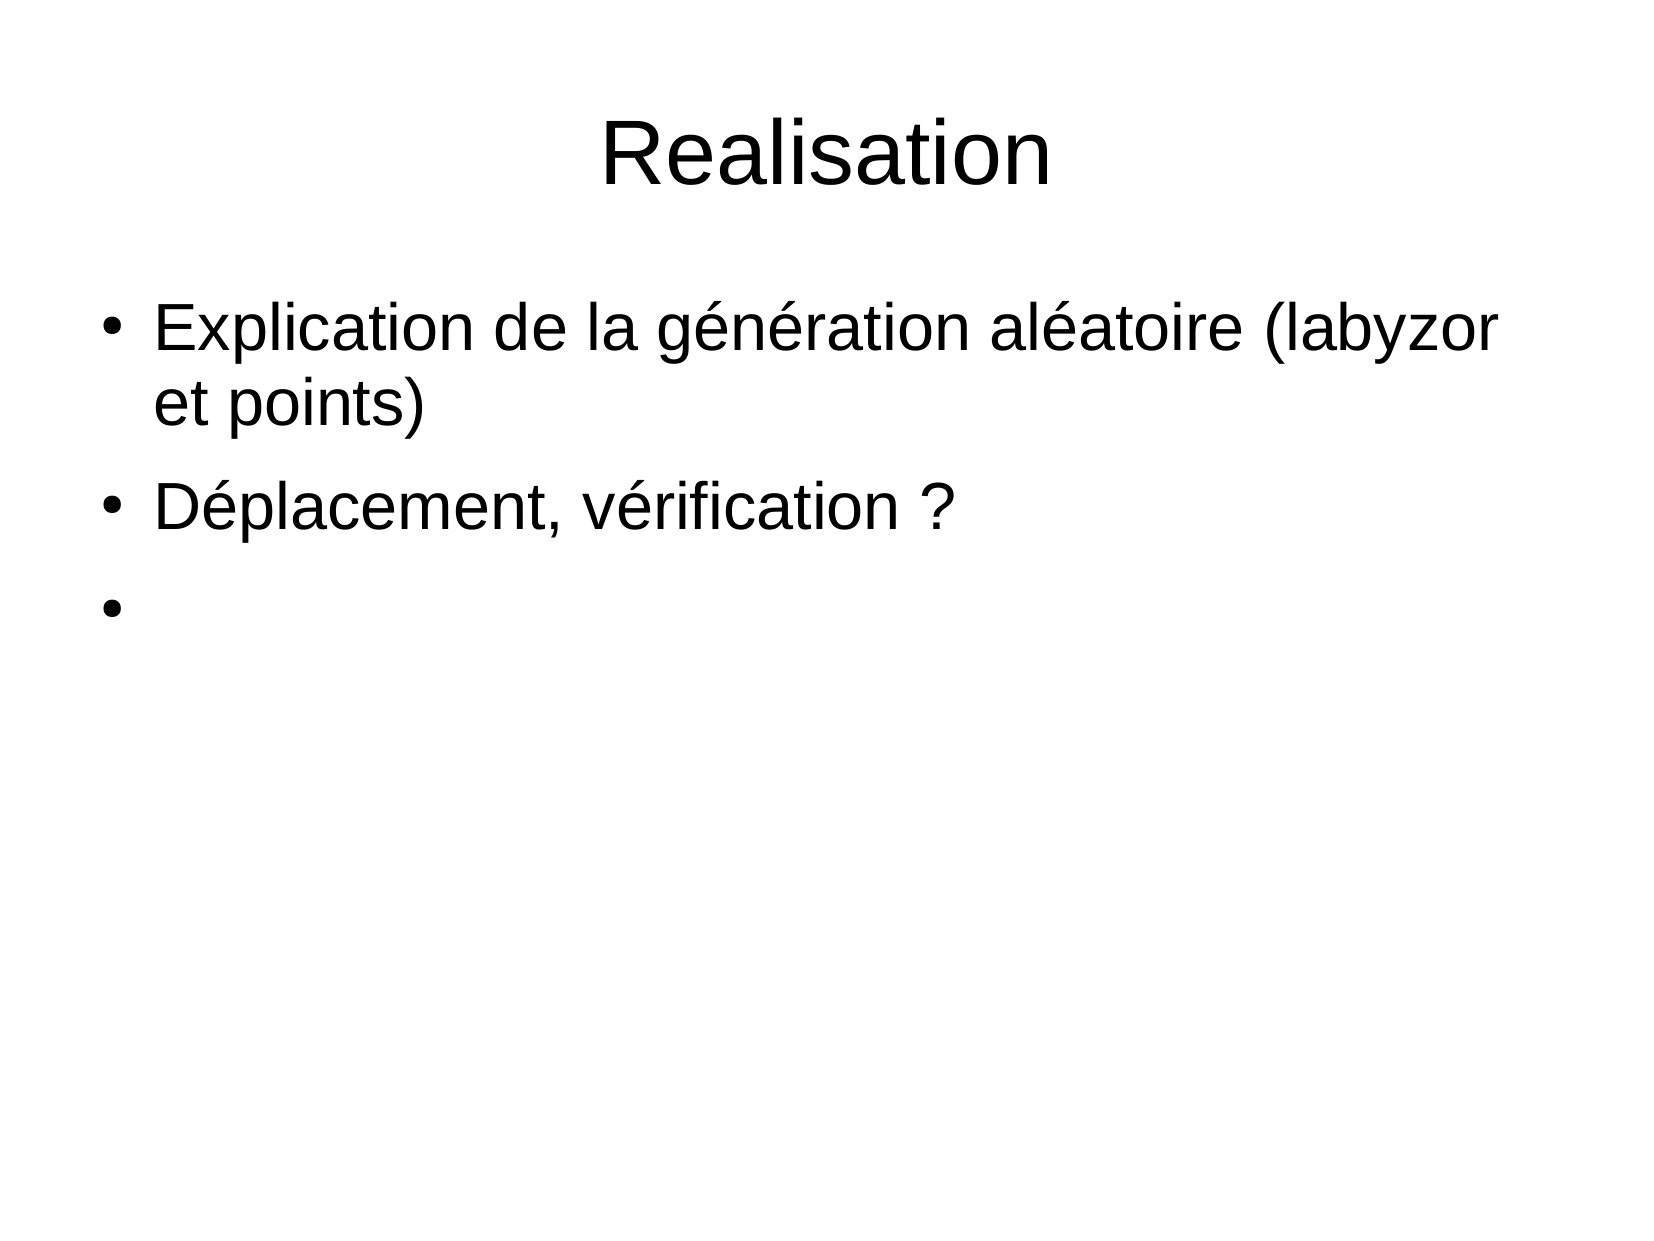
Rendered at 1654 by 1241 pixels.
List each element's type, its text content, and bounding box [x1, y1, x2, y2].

title Realisation [82, 49, 1571, 257]
list Explication de la génération aléatoire (labyzor et points) Déplacement, vérification ? [82, 290, 1571, 1010]
